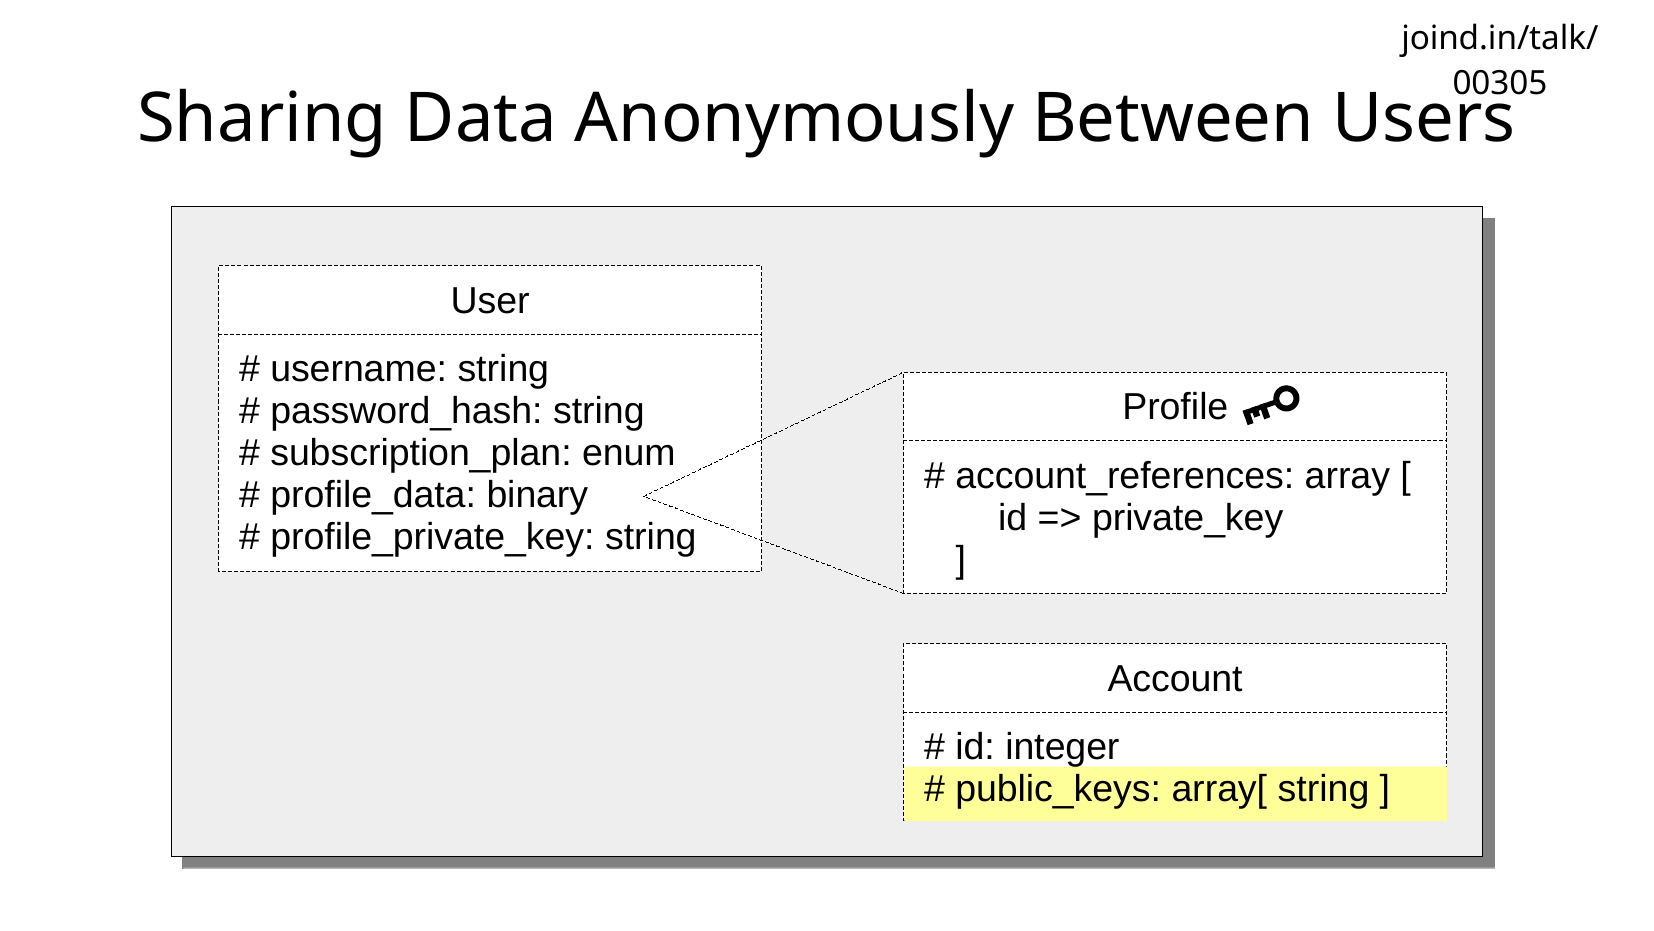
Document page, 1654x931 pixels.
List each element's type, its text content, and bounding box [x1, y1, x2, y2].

text_box Profile [903, 372, 1447, 441]
text_box # id: integer # public_keys: array[ string ] [903, 712, 1436, 866]
text_box # username: string # password_hash: string # subscription_plan: enum # profile_data: binary # profile_private_key: string [218, 334, 751, 572]
title Sharing Data Anonymously Between Users [82, 37, 1571, 193]
text_box [171, 206, 1483, 857]
text_box # account_references: array [ id => private_key ] [903, 440, 1436, 594]
text_box Account [903, 643, 1447, 713]
text_box User [218, 265, 762, 335]
